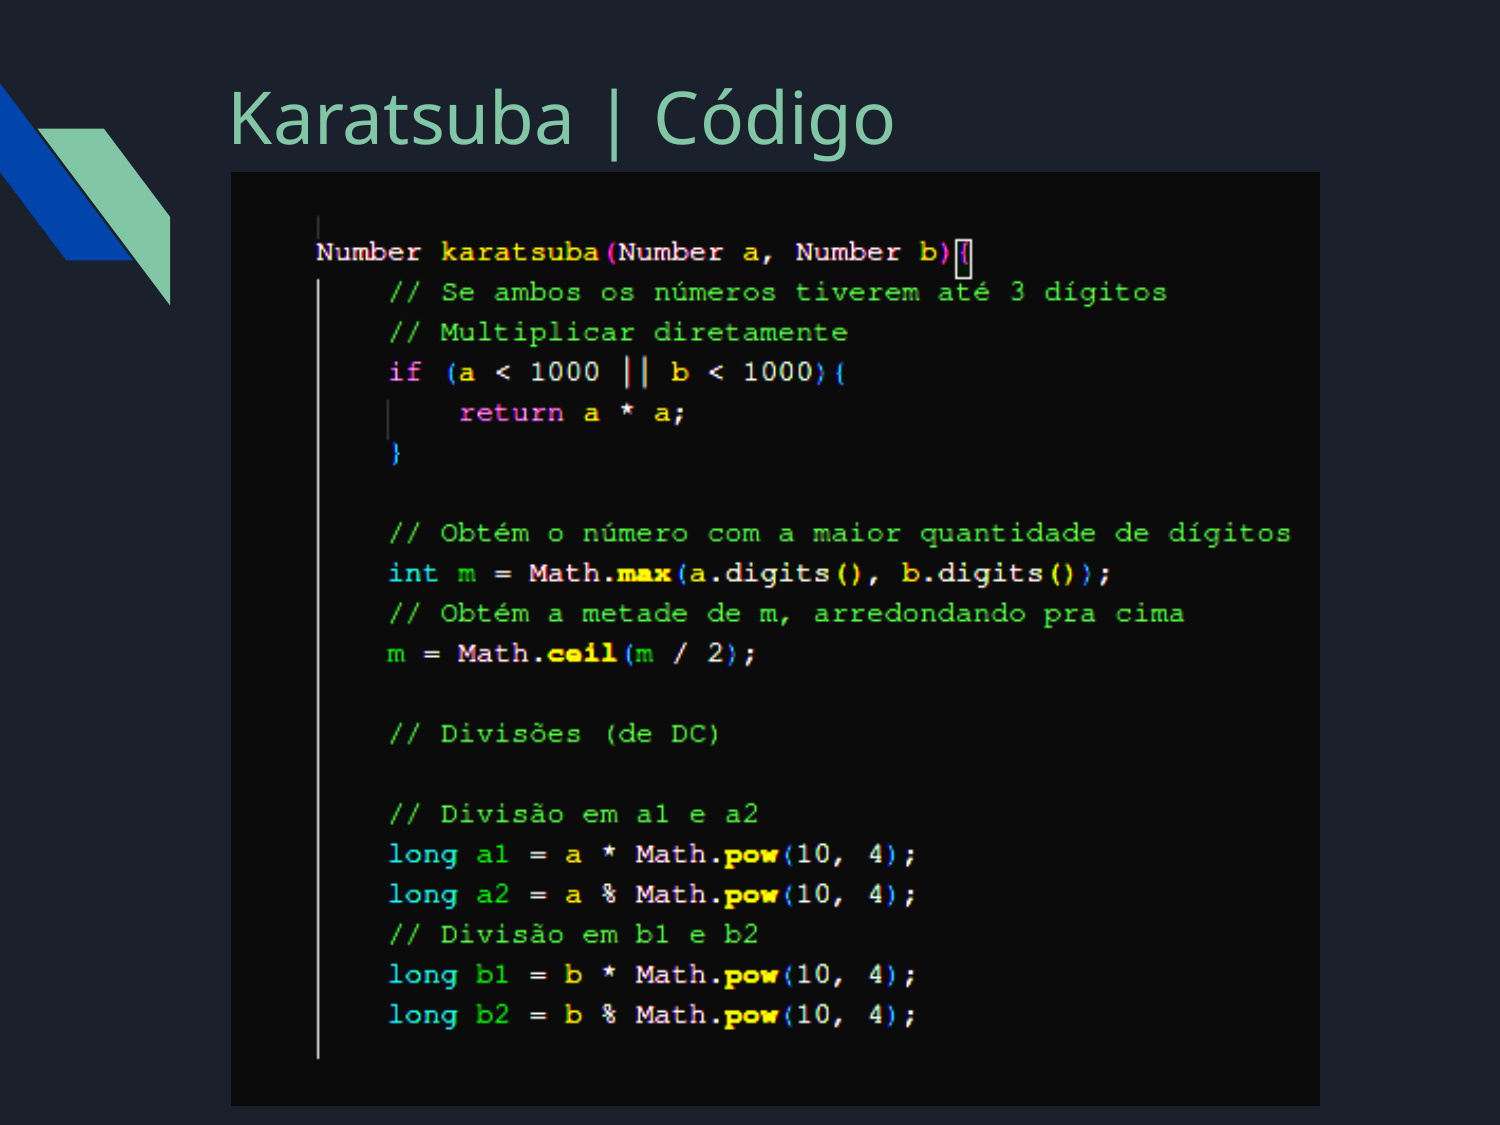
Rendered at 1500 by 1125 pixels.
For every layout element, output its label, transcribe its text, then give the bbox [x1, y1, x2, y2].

picture [231, 172, 1320, 1107]
title Karatsuba | Código [212, 56, 1368, 257]
